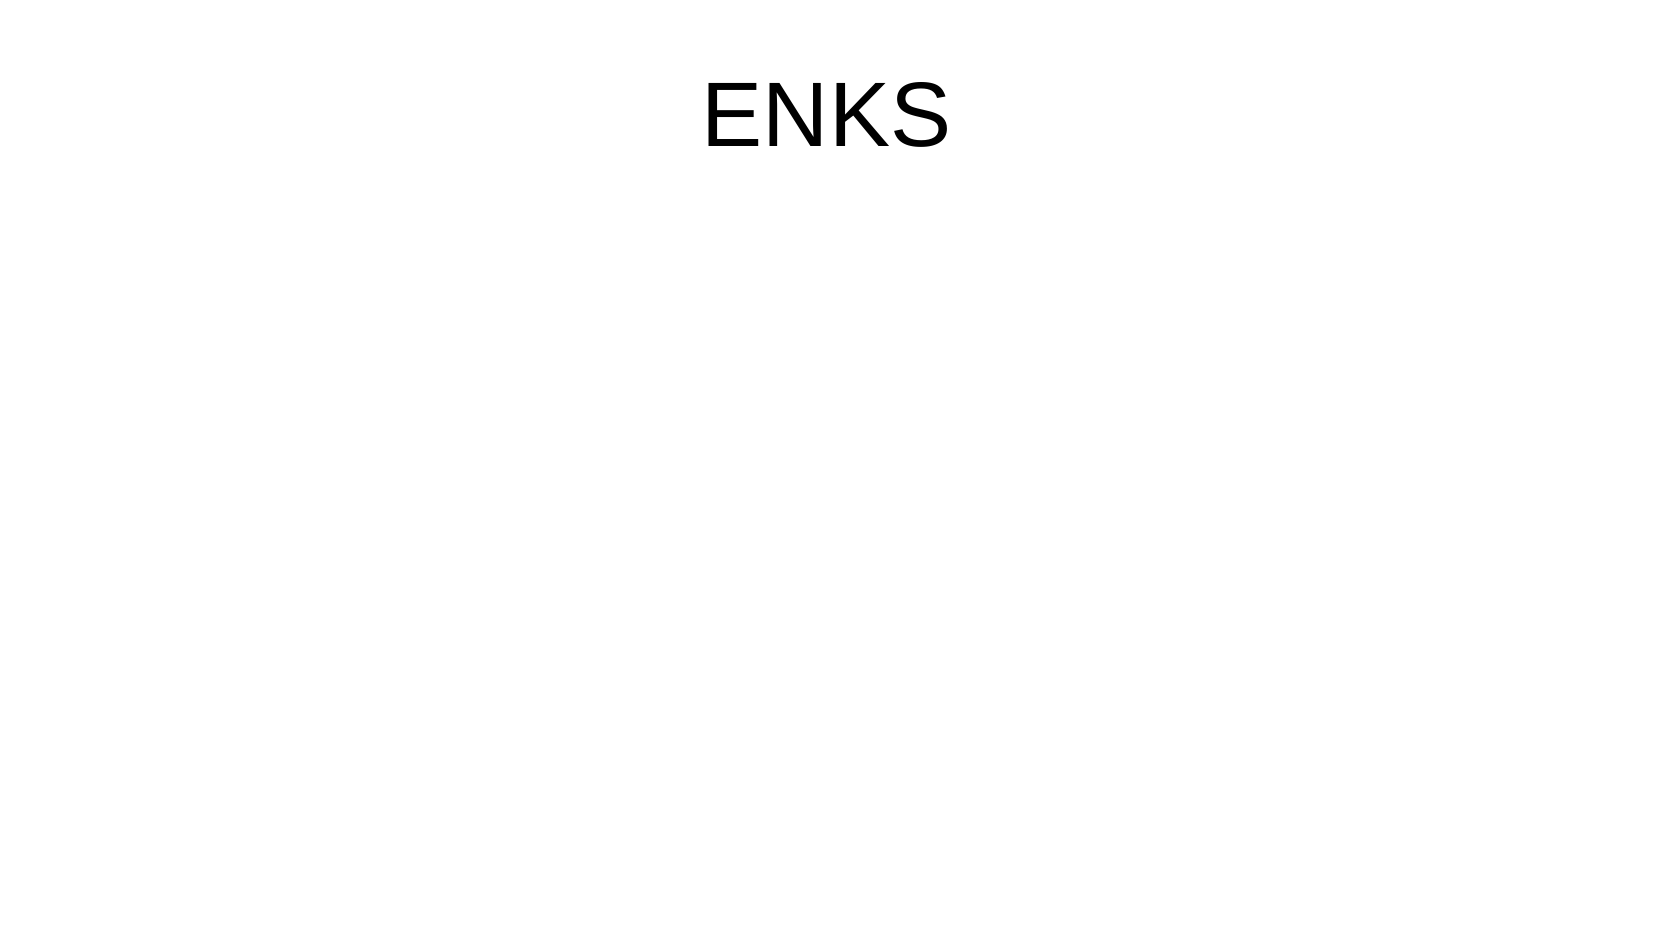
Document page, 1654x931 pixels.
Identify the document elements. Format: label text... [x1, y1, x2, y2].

title ENKS [82, 37, 1571, 193]
